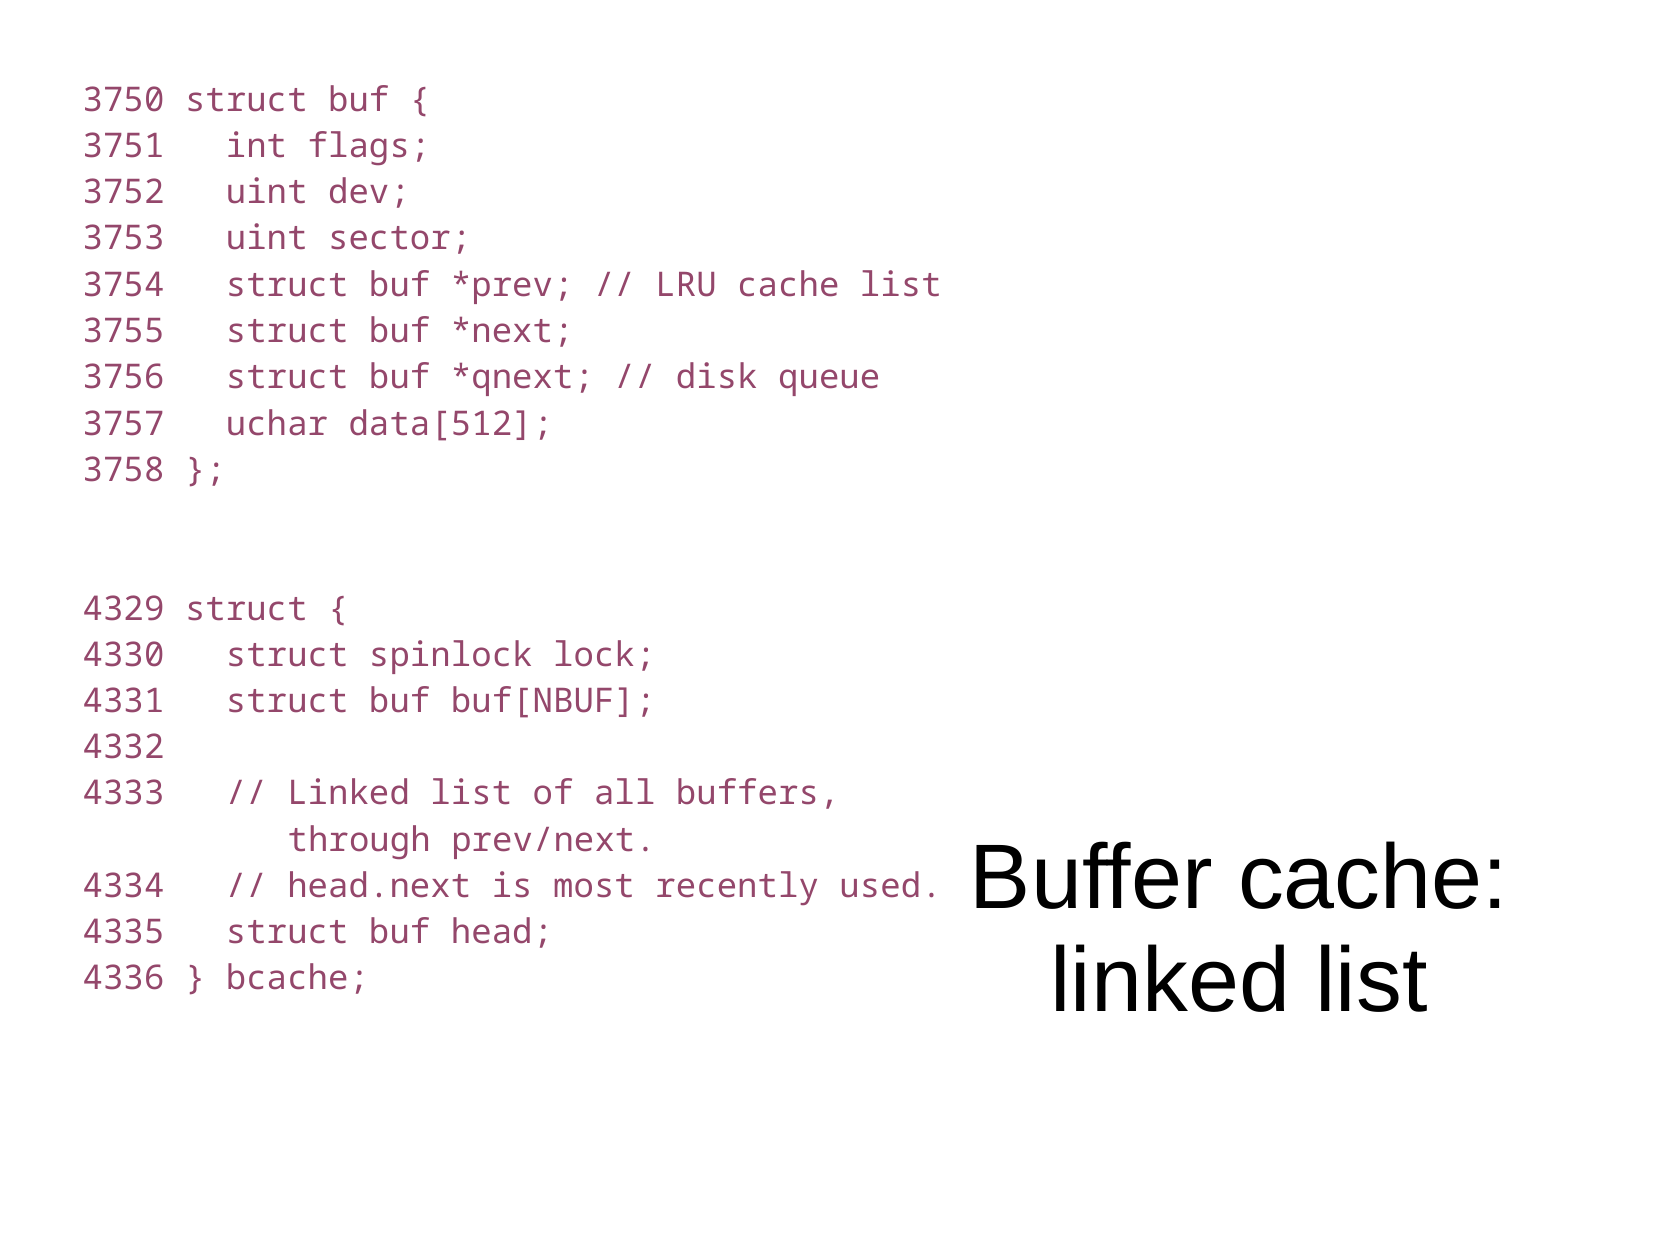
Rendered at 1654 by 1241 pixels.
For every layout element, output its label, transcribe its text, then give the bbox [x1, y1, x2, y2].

title Buffer cache: linked list [904, 825, 1576, 1033]
list 3750 struct buf { 3751 int flags; 3752 uint dev; 3753 uint sector; 3754 struct buf *prev; // LRU cache list 3755 struct buf *next; 3756 struct buf *qnext; // disk queue 3757 uchar data[512]; 3758 }; 4329 struct { 4330 struct spinlock lock; 4331 struct buf buf[NBUF]; 4332 4333 // Linked list of all buffers, through prev/next. 4334 // head.next is most recently used. 4335 struct buf head; 4336 } bcache; [82, 75, 1571, 1010]
